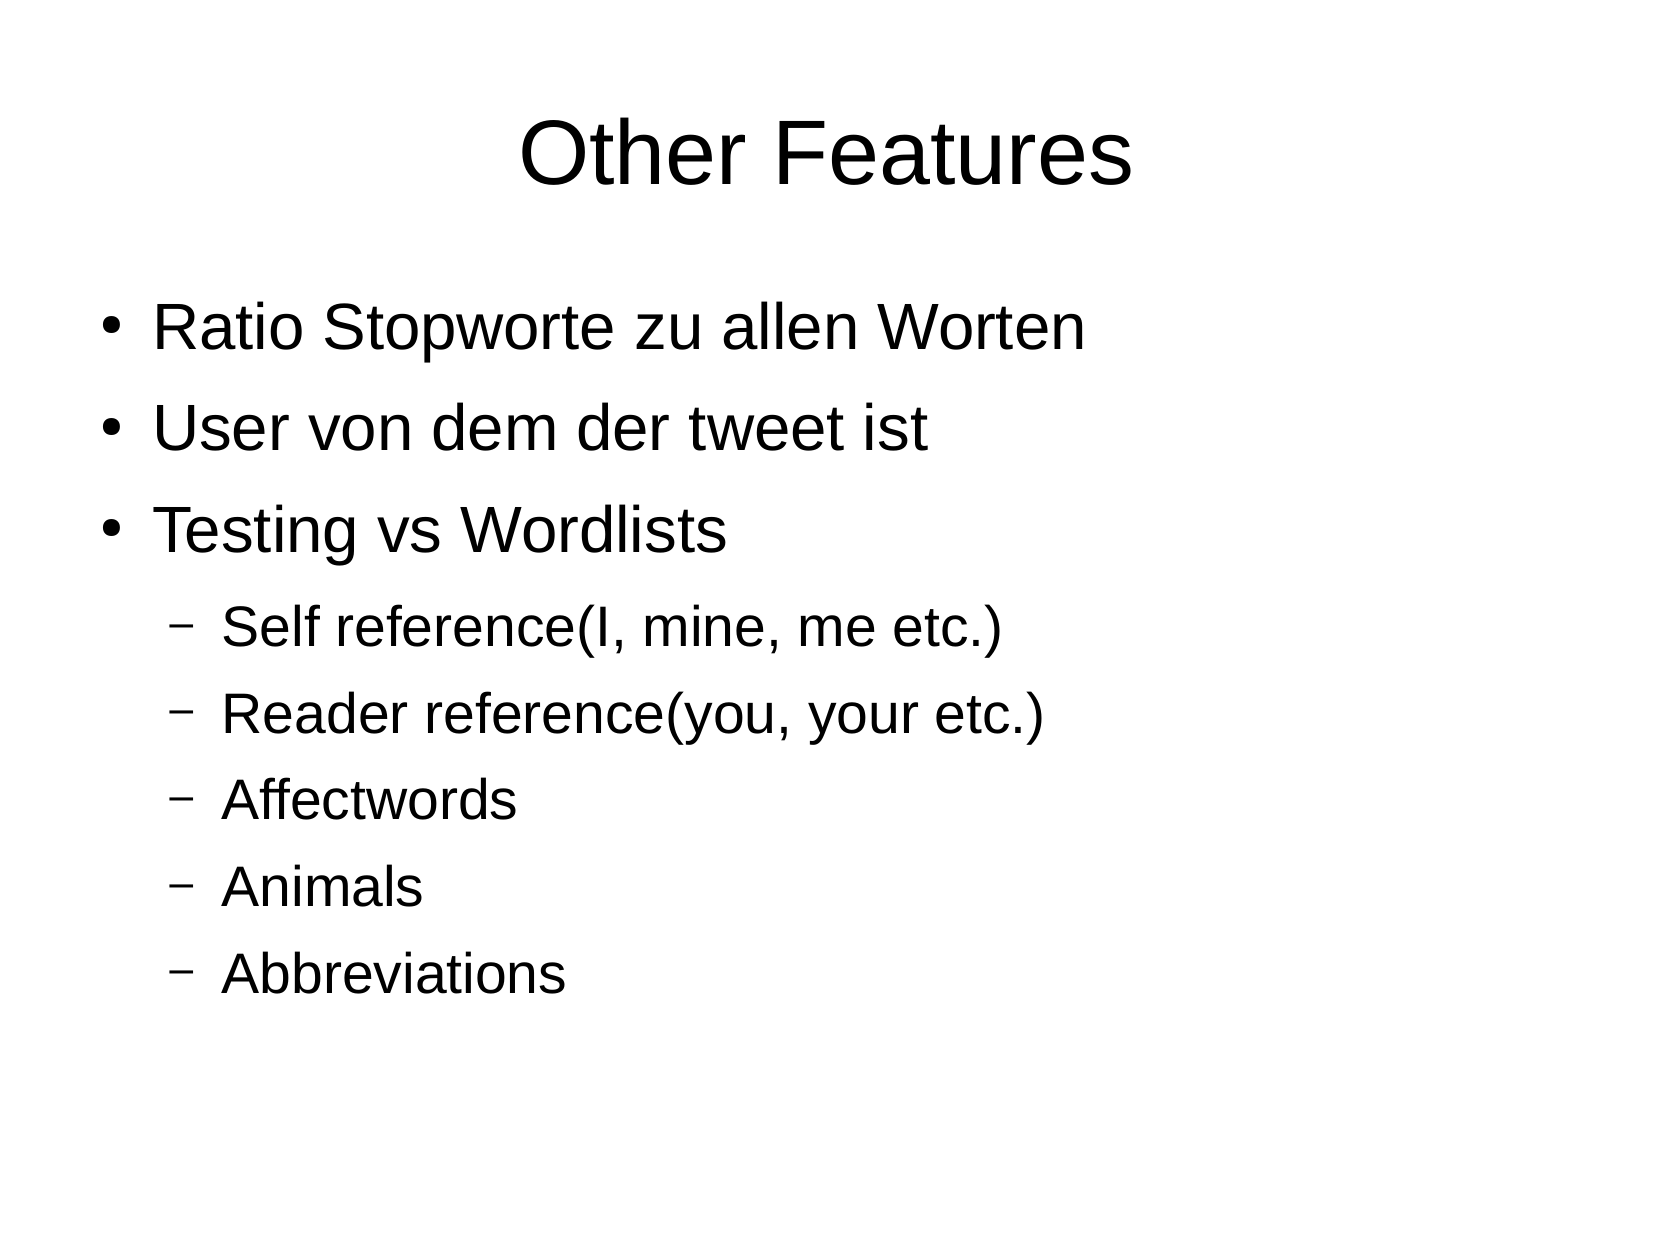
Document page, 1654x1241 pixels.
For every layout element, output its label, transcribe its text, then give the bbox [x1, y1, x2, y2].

title Other Features [82, 49, 1571, 257]
list Ratio Stopworte zu allen Worten User von dem der tweet ist Testing vs Wordlists Self reference(I, mine, me etc.) Reader reference(you, your etc.) Affectwords Animals Abbreviations [82, 290, 1571, 1010]
